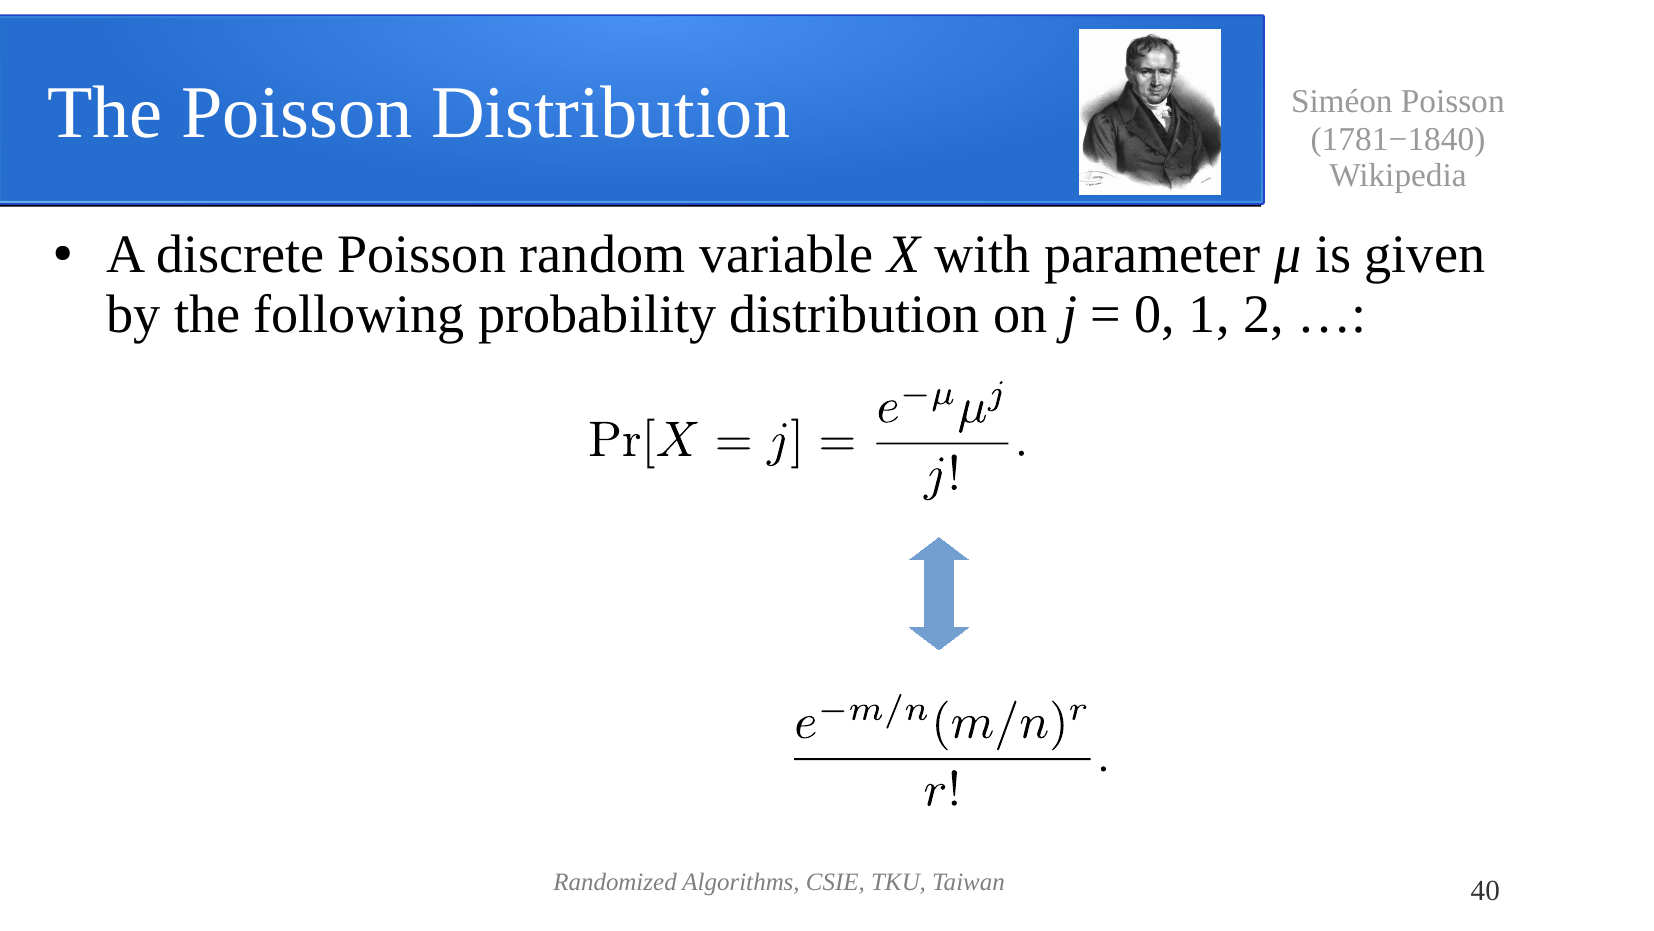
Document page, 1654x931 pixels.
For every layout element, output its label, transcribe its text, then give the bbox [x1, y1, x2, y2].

title The Poisson Distribution [47, 35, 1079, 189]
text_box Siméon Poisson (1781−1840) Wikipedia [1242, 75, 1554, 202]
picture [792, 691, 1108, 809]
picture [1079, 29, 1221, 195]
picture [588, 381, 1025, 501]
list A discrete Poisson random variable X with parameter μ is given by the following probability distribution on j = 0, 1, 2, …: [35, 224, 1524, 764]
text_box [909, 537, 969, 650]
